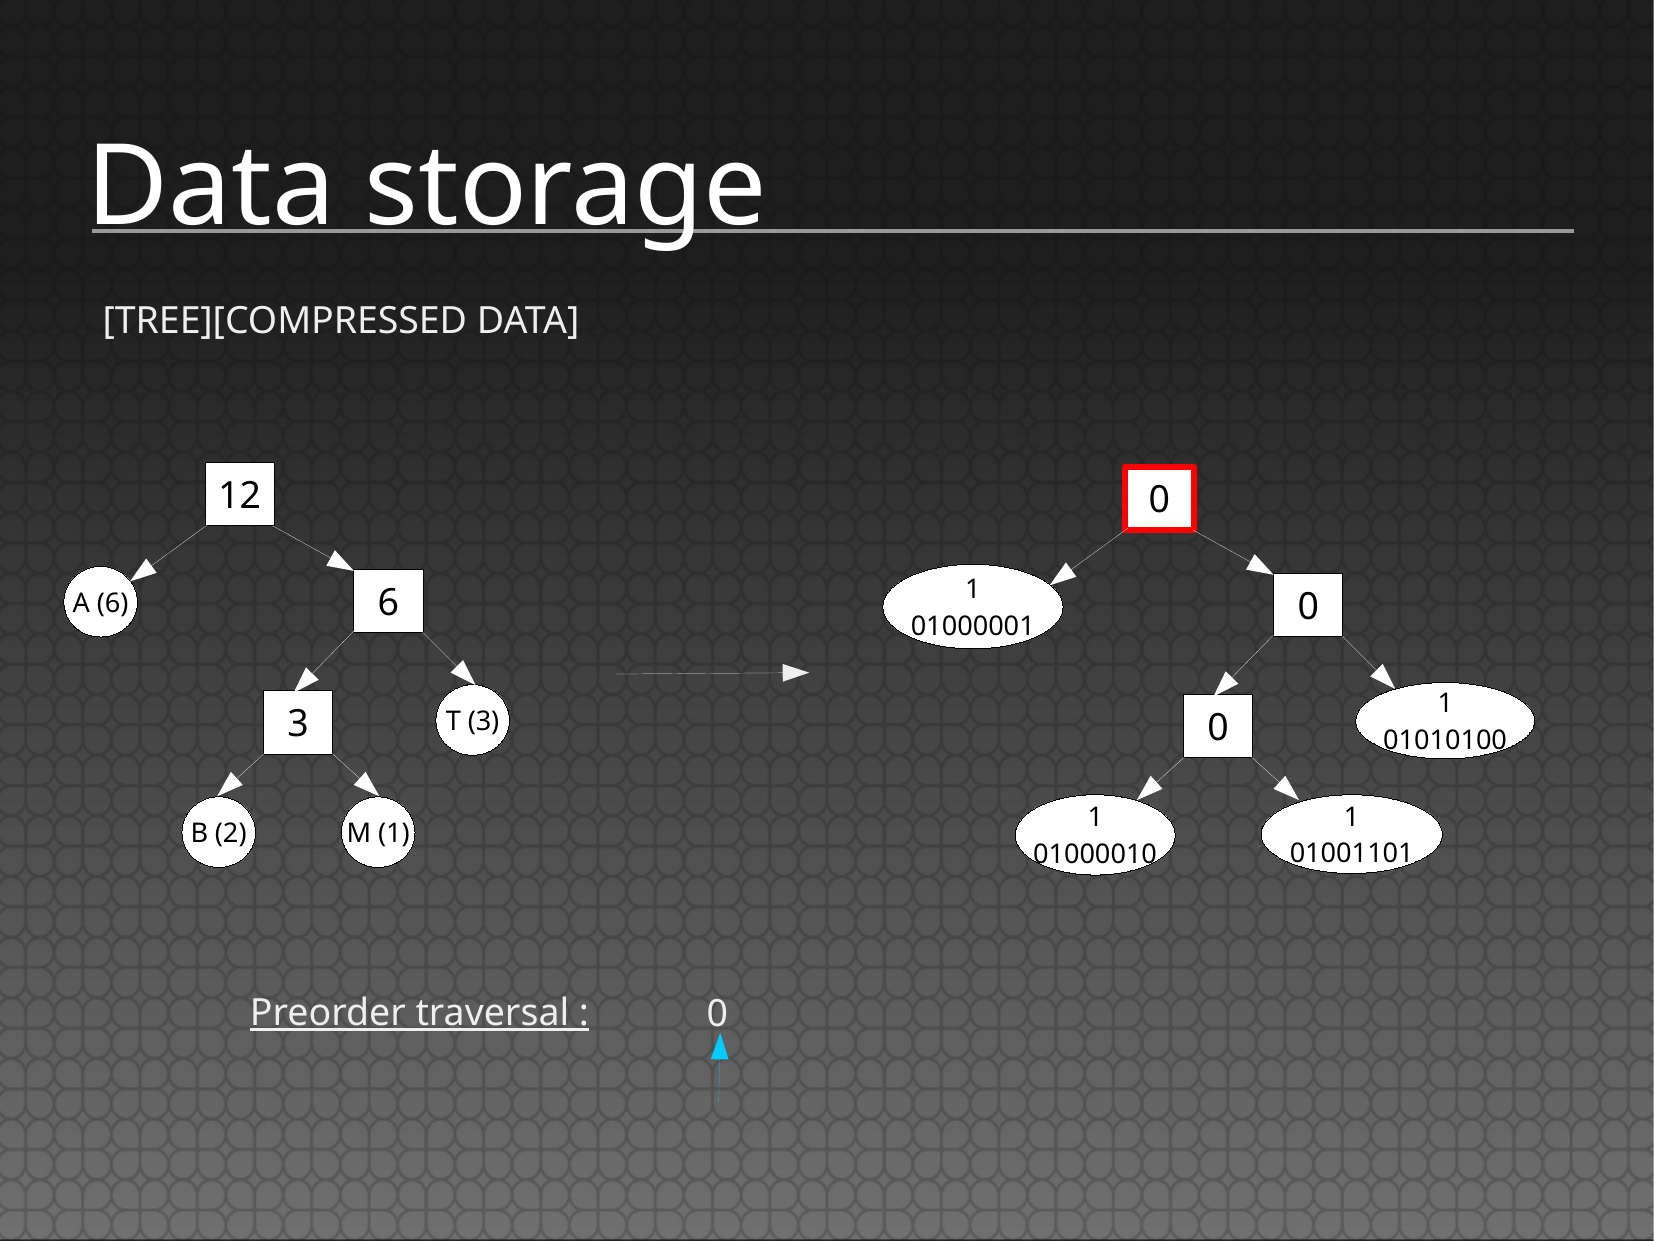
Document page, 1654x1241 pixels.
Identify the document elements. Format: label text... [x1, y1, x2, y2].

text_box 6 [353, 569, 424, 633]
text_box A (6) [63, 566, 138, 638]
text_box 3 [263, 690, 333, 755]
text_box T (3) [435, 684, 510, 756]
text_box [TREE][COMPRESSED DATA] [87, 285, 953, 388]
text_box 1 01000010 [1015, 794, 1176, 876]
title Data storage [86, 112, 1576, 249]
text_box 1 01001101 [1261, 794, 1443, 874]
text_box 0 [1273, 573, 1343, 637]
text_box 1 01010100 [1355, 682, 1535, 759]
text_box 12 [205, 462, 275, 526]
text_box 0 [1124, 466, 1194, 530]
text_box 0 [1183, 694, 1253, 758]
picture [0, 0, 1654, 1241]
text_box M (1) [341, 796, 416, 868]
text_box Preorder traversal : [235, 977, 645, 1037]
text_box B (2) [181, 796, 256, 868]
text_box 0 [691, 979, 959, 1038]
text_box 1 01000001 [882, 564, 1064, 649]
